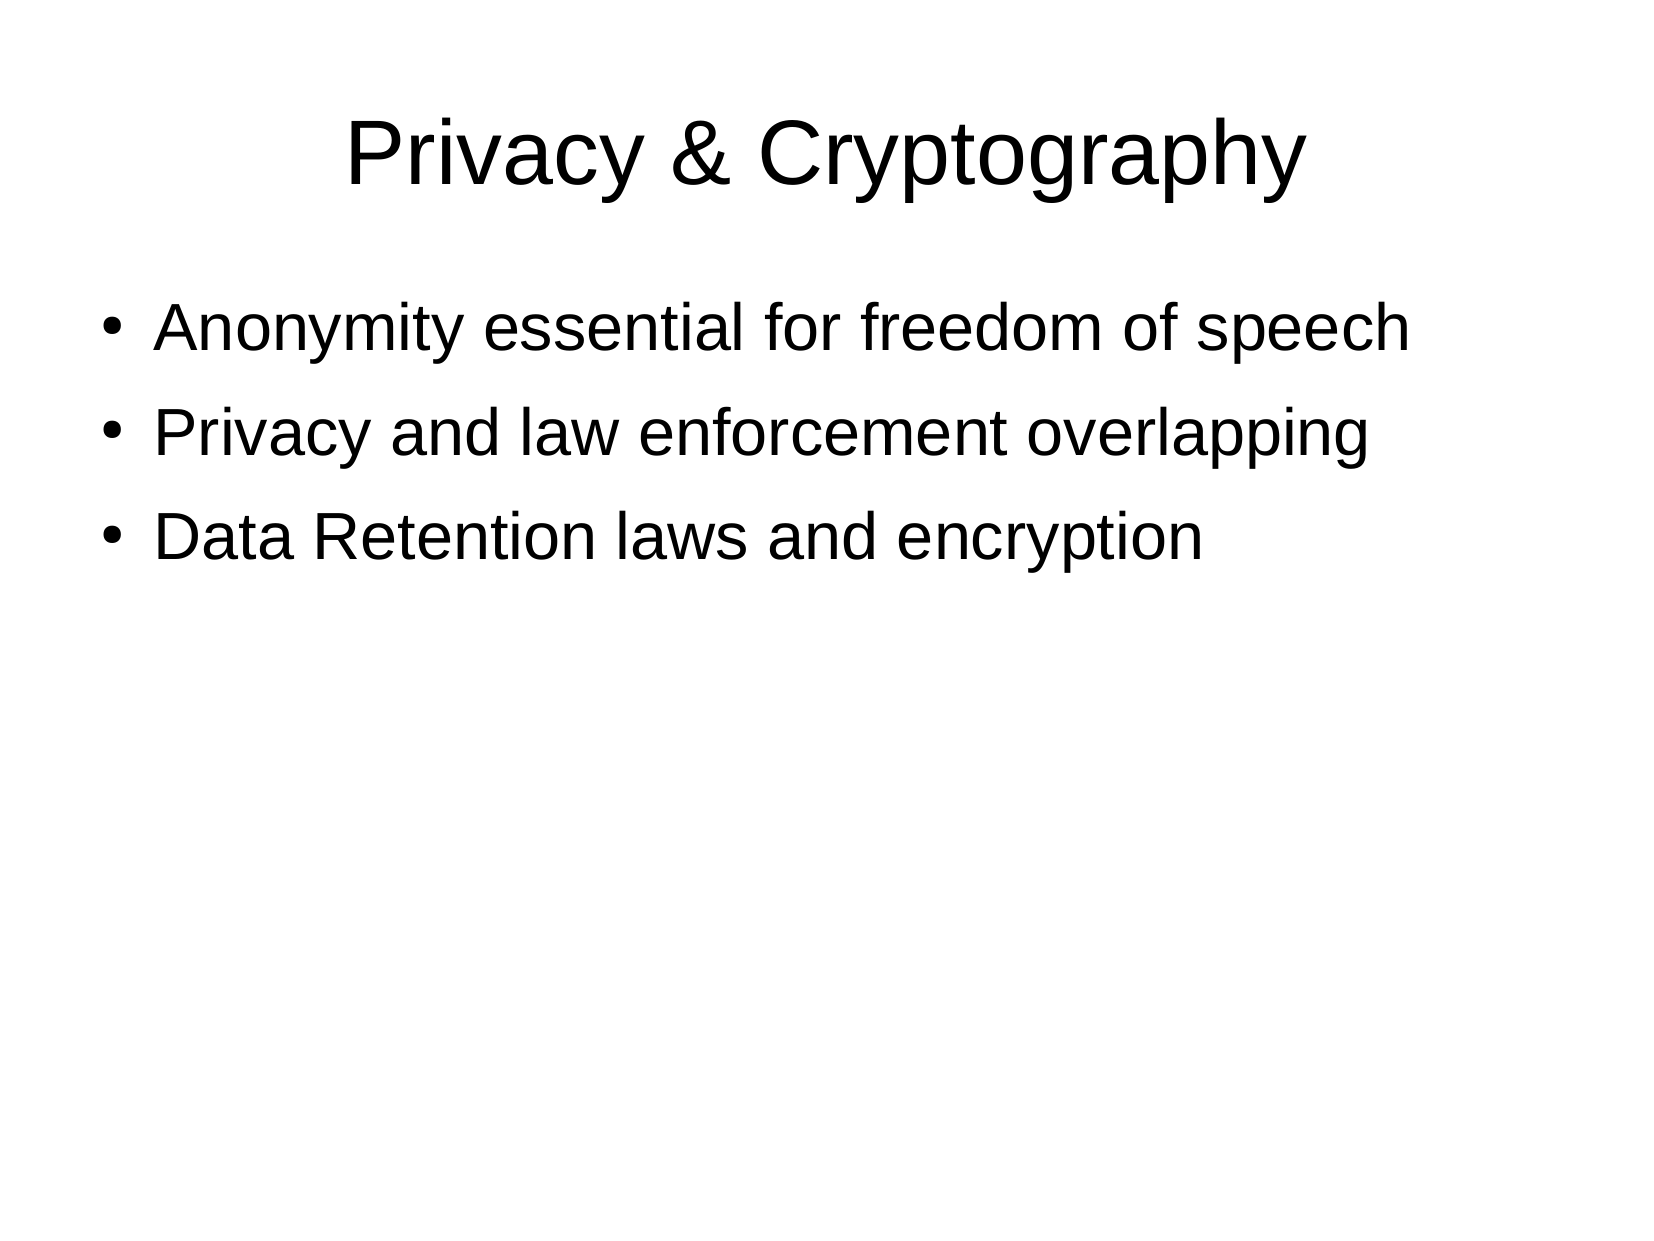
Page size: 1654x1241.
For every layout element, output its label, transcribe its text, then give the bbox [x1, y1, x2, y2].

title Privacy & Cryptography [82, 49, 1571, 257]
list Anonymity essential for freedom of speech Privacy and law enforcement overlapping Data Retention laws and encryption [82, 290, 1538, 1010]
